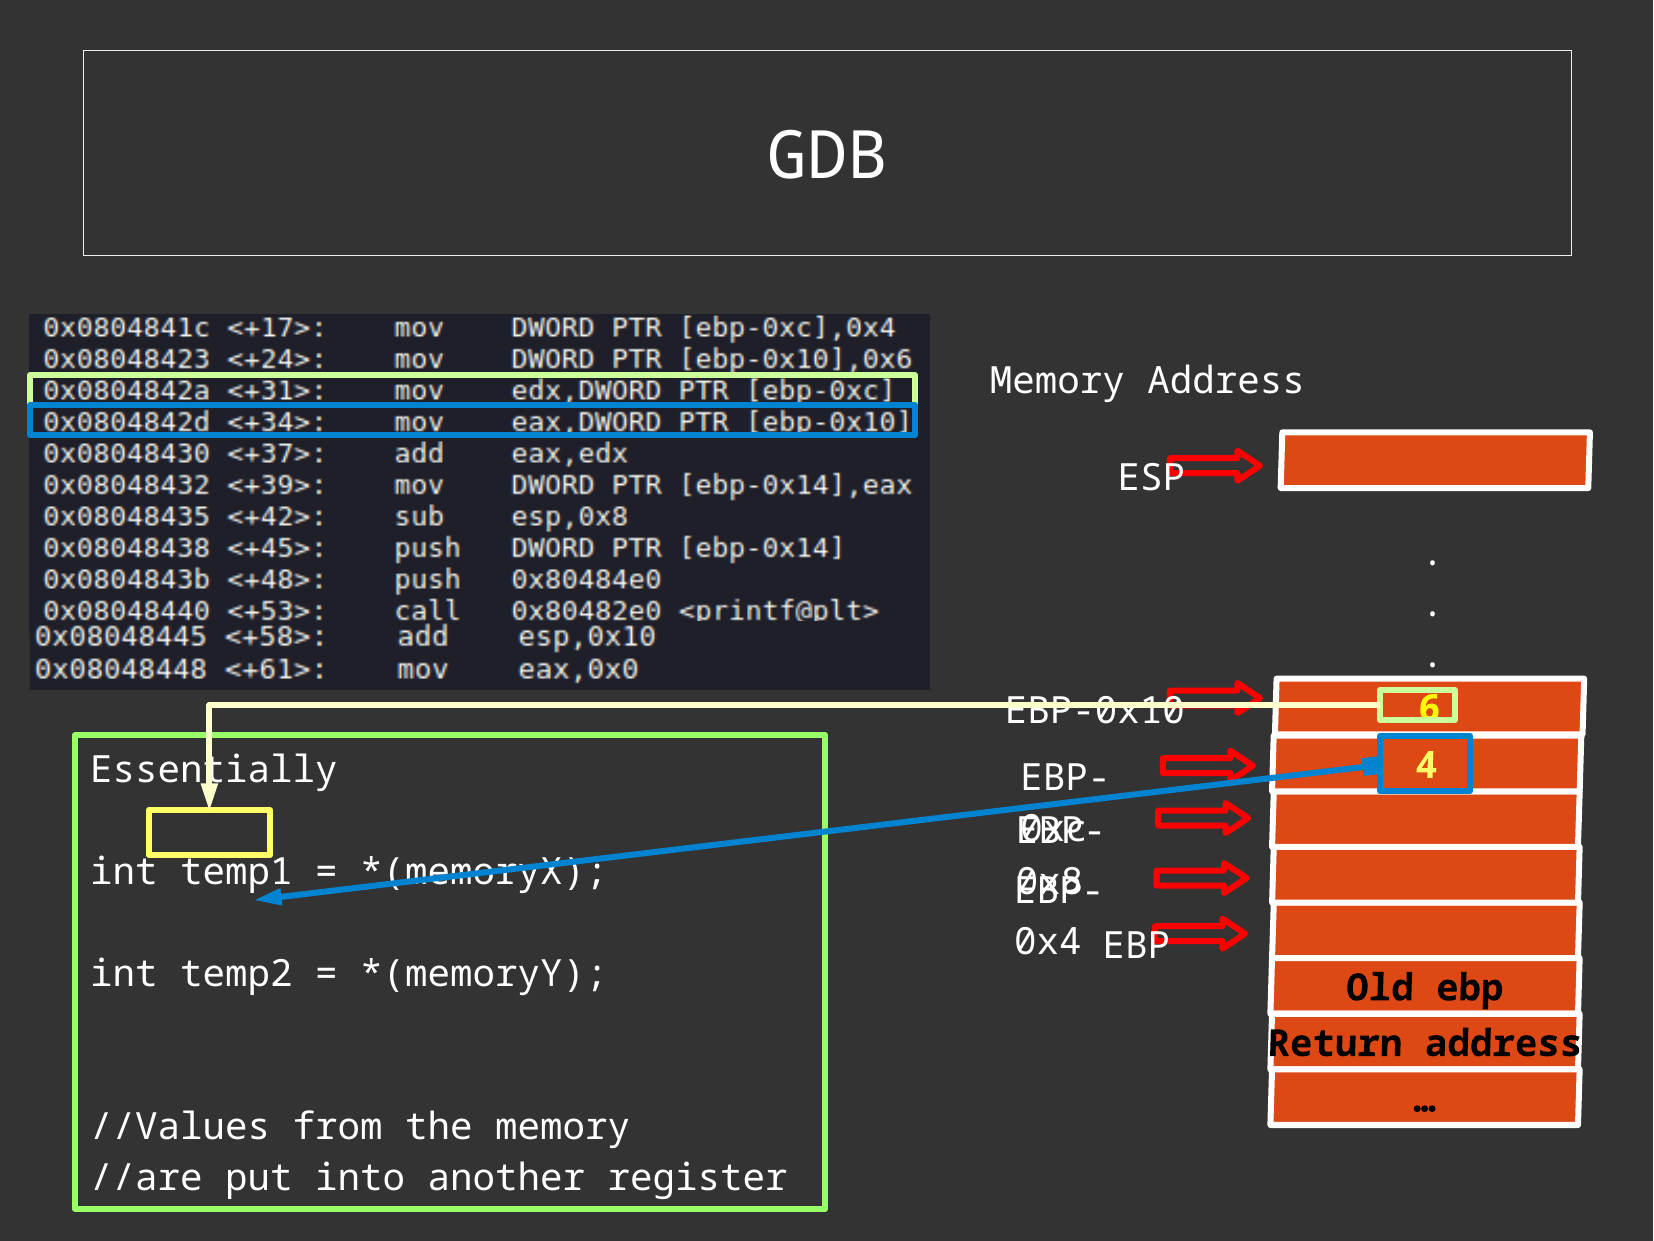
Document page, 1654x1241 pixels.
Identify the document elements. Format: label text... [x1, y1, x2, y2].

picture [33, 408, 912, 432]
text_box … [1270, 1069, 1580, 1126]
text_box ESP [1012, 443, 1174, 496]
text_box 6 [1383, 693, 1433, 717]
text_box 4 [1383, 739, 1467, 788]
text_box [1280, 432, 1590, 489]
text_box 6 [1427, 693, 1452, 717]
text_box 4 [1272, 771, 1377, 792]
text_box 6 [1274, 678, 1585, 735]
picture [29, 314, 930, 691]
text_box 4 [1272, 735, 1377, 774]
text_box Memory Address [975, 345, 1268, 399]
text_box 4 [1473, 735, 1582, 792]
text_box EBP-0x8 [1000, 796, 1162, 849]
text_box Old ebp [1270, 958, 1580, 1014]
text_box EBP [997, 911, 1159, 964]
text_box EBP-0xc [1005, 743, 1167, 796]
text_box EBP-0x4 [999, 855, 1161, 909]
text_box [1272, 792, 1580, 958]
text_box . . . [1406, 518, 1456, 646]
picture [33, 378, 912, 402]
text_box GDB [83, 50, 1572, 256]
text_box Essentially int temp1 = *(memoryX); int temp2 = *(memoryY); //Values from the memory //are put into another register [75, 735, 706, 1088]
text_box EBP-0x8 [1000, 795, 1087, 807]
text_box Return address [1270, 1013, 1580, 1070]
text_box EBP-0x10 [990, 708, 1204, 729]
text_box EBP-0x10 [990, 675, 1204, 702]
